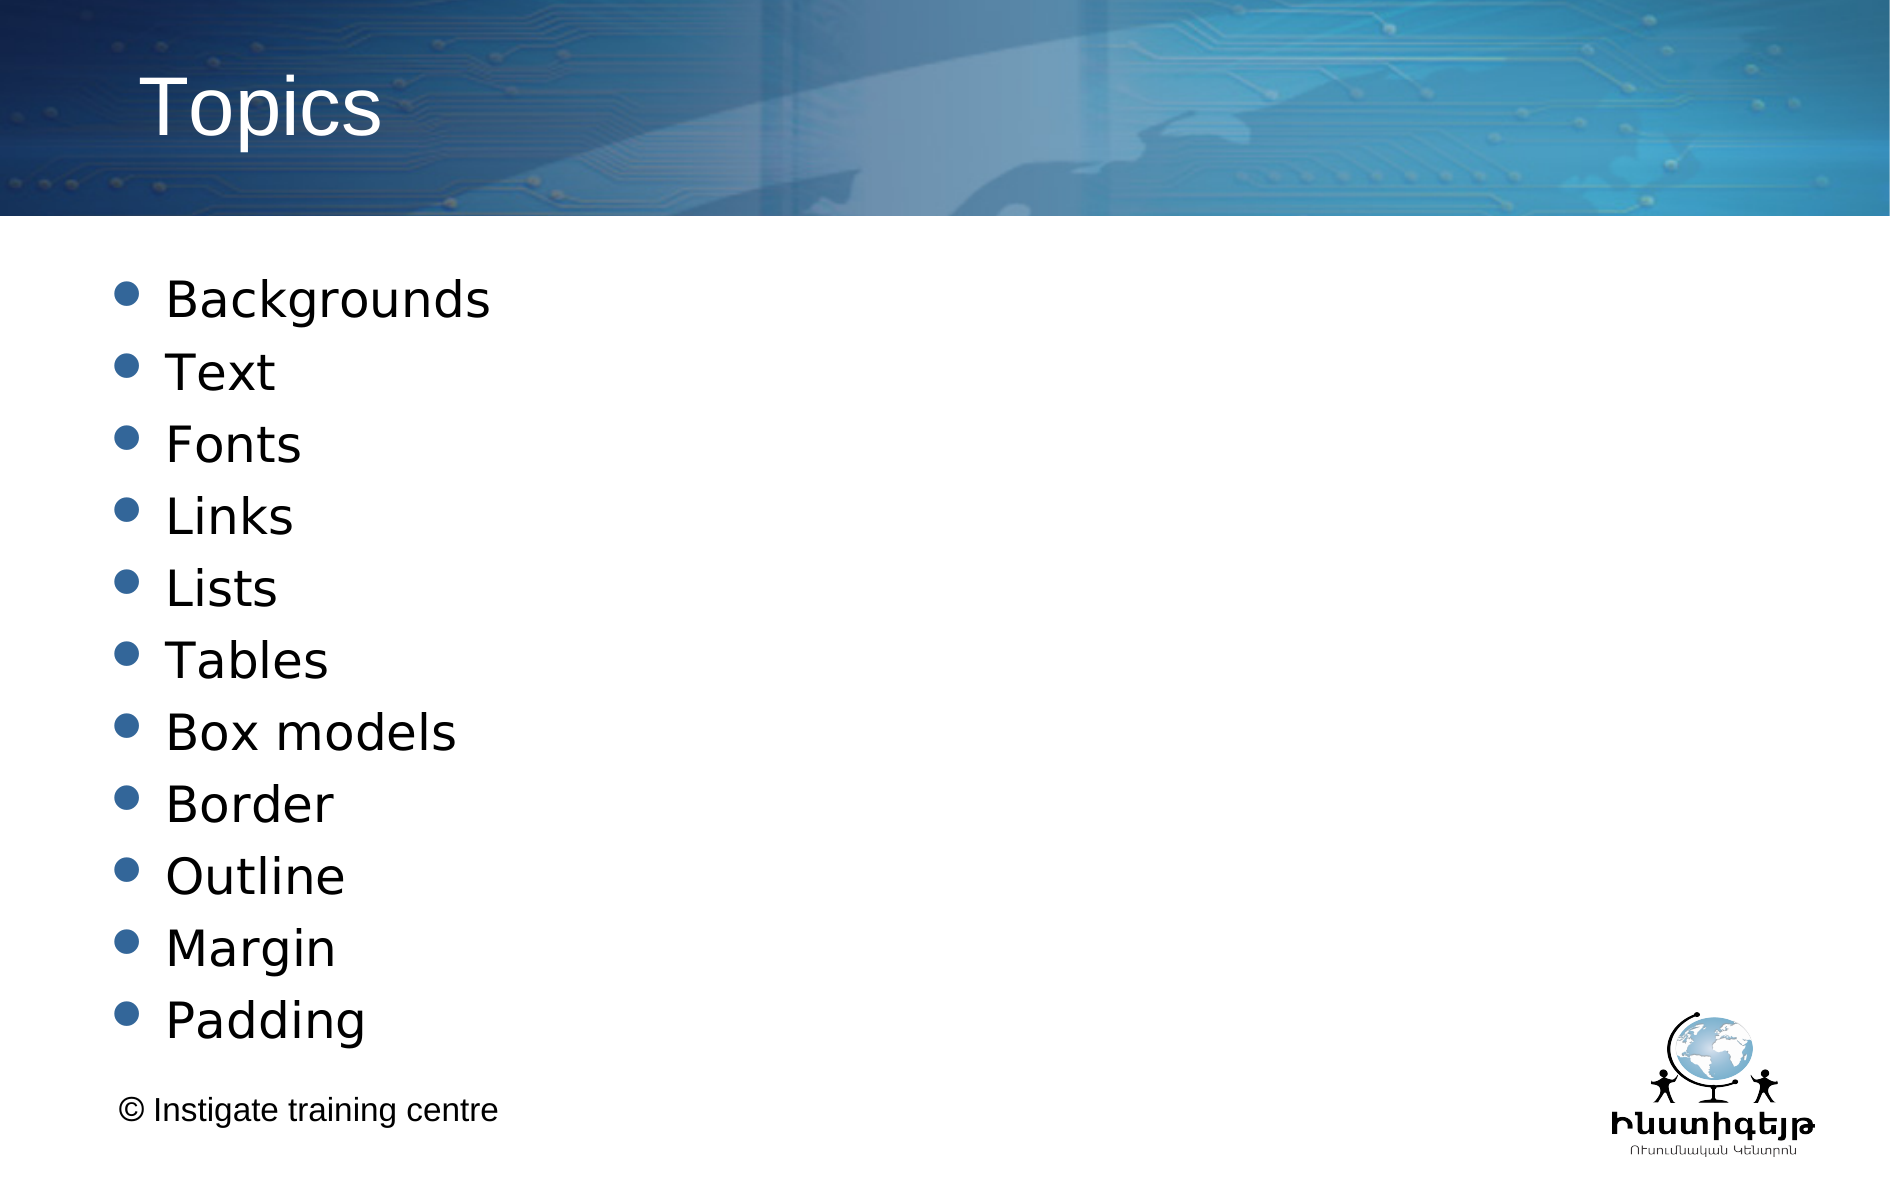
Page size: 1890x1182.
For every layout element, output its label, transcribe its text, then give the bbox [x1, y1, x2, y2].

picture [1612, 1012, 1815, 1157]
picture [0, 0, 1890, 216]
list Backgrounds Text Fonts Links Lists Tables Box models Border Outline Margin Padding [110, 276, 1801, 302]
text_box Navigation Bar [110, 308, 1801, 357]
